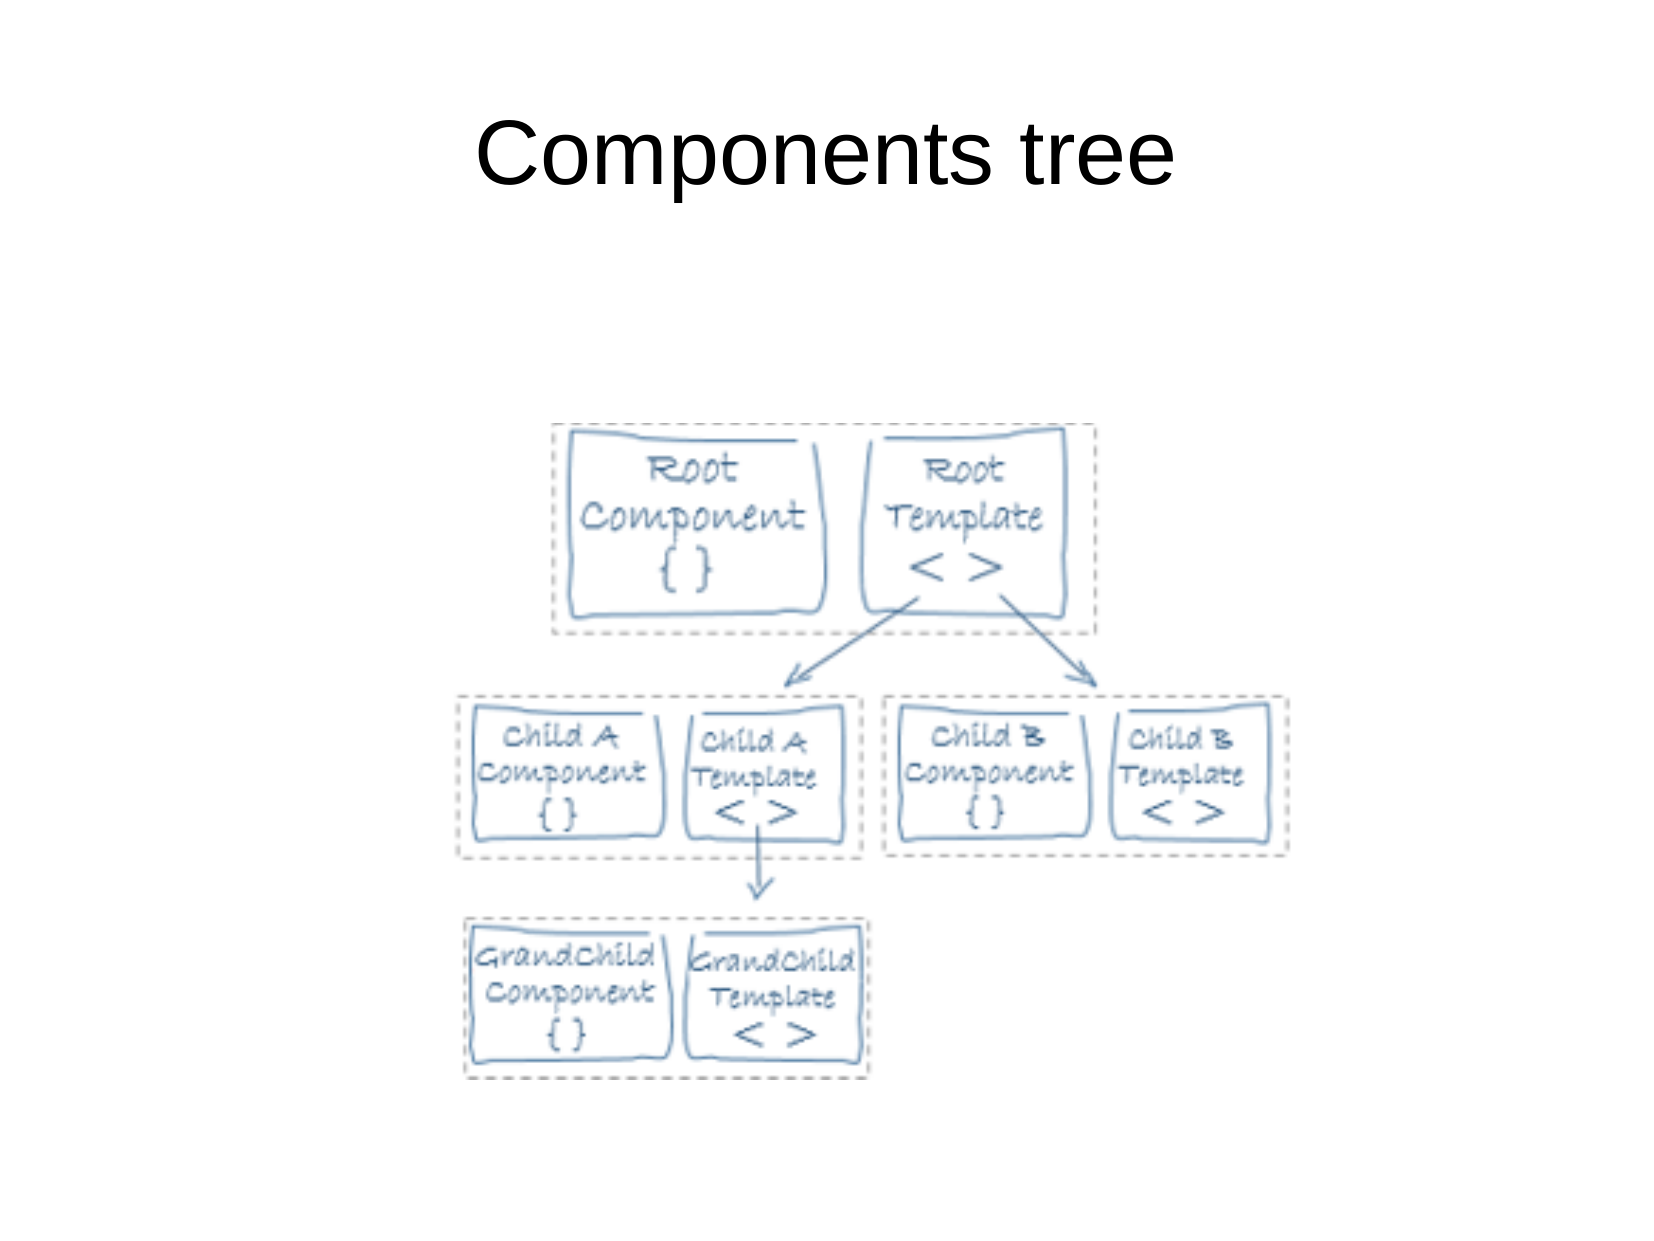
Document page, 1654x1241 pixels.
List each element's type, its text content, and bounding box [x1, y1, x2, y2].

picture [450, 423, 1302, 1081]
title Components tree [82, 49, 1571, 257]
